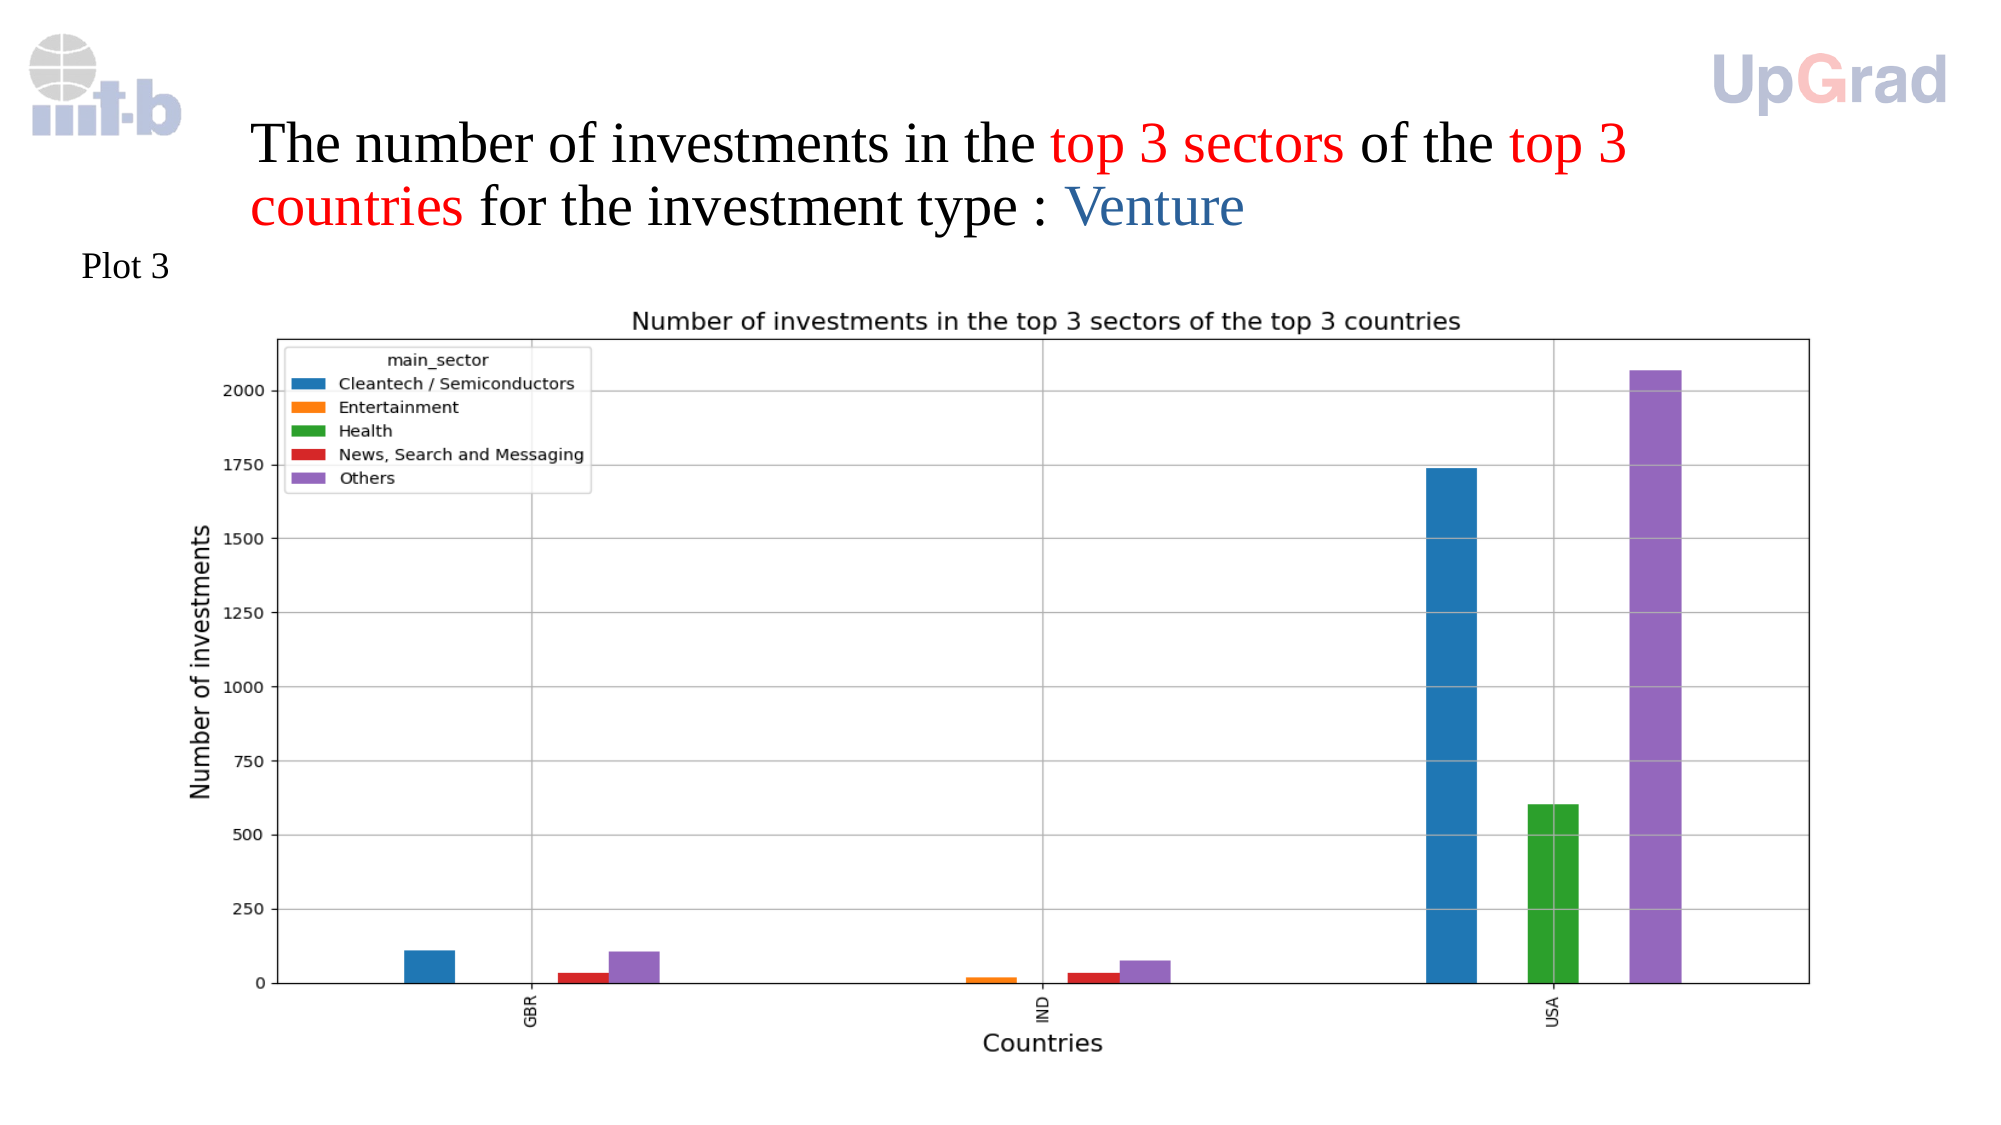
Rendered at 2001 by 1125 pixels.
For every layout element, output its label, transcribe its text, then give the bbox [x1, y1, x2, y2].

text_box Plot 3 [66, 239, 1899, 952]
text_box The number of investments in the top 3 sectors of the top 3 countries for the investment type : Venture [236, 104, 1764, 246]
picture [173, 952, 1827, 1073]
